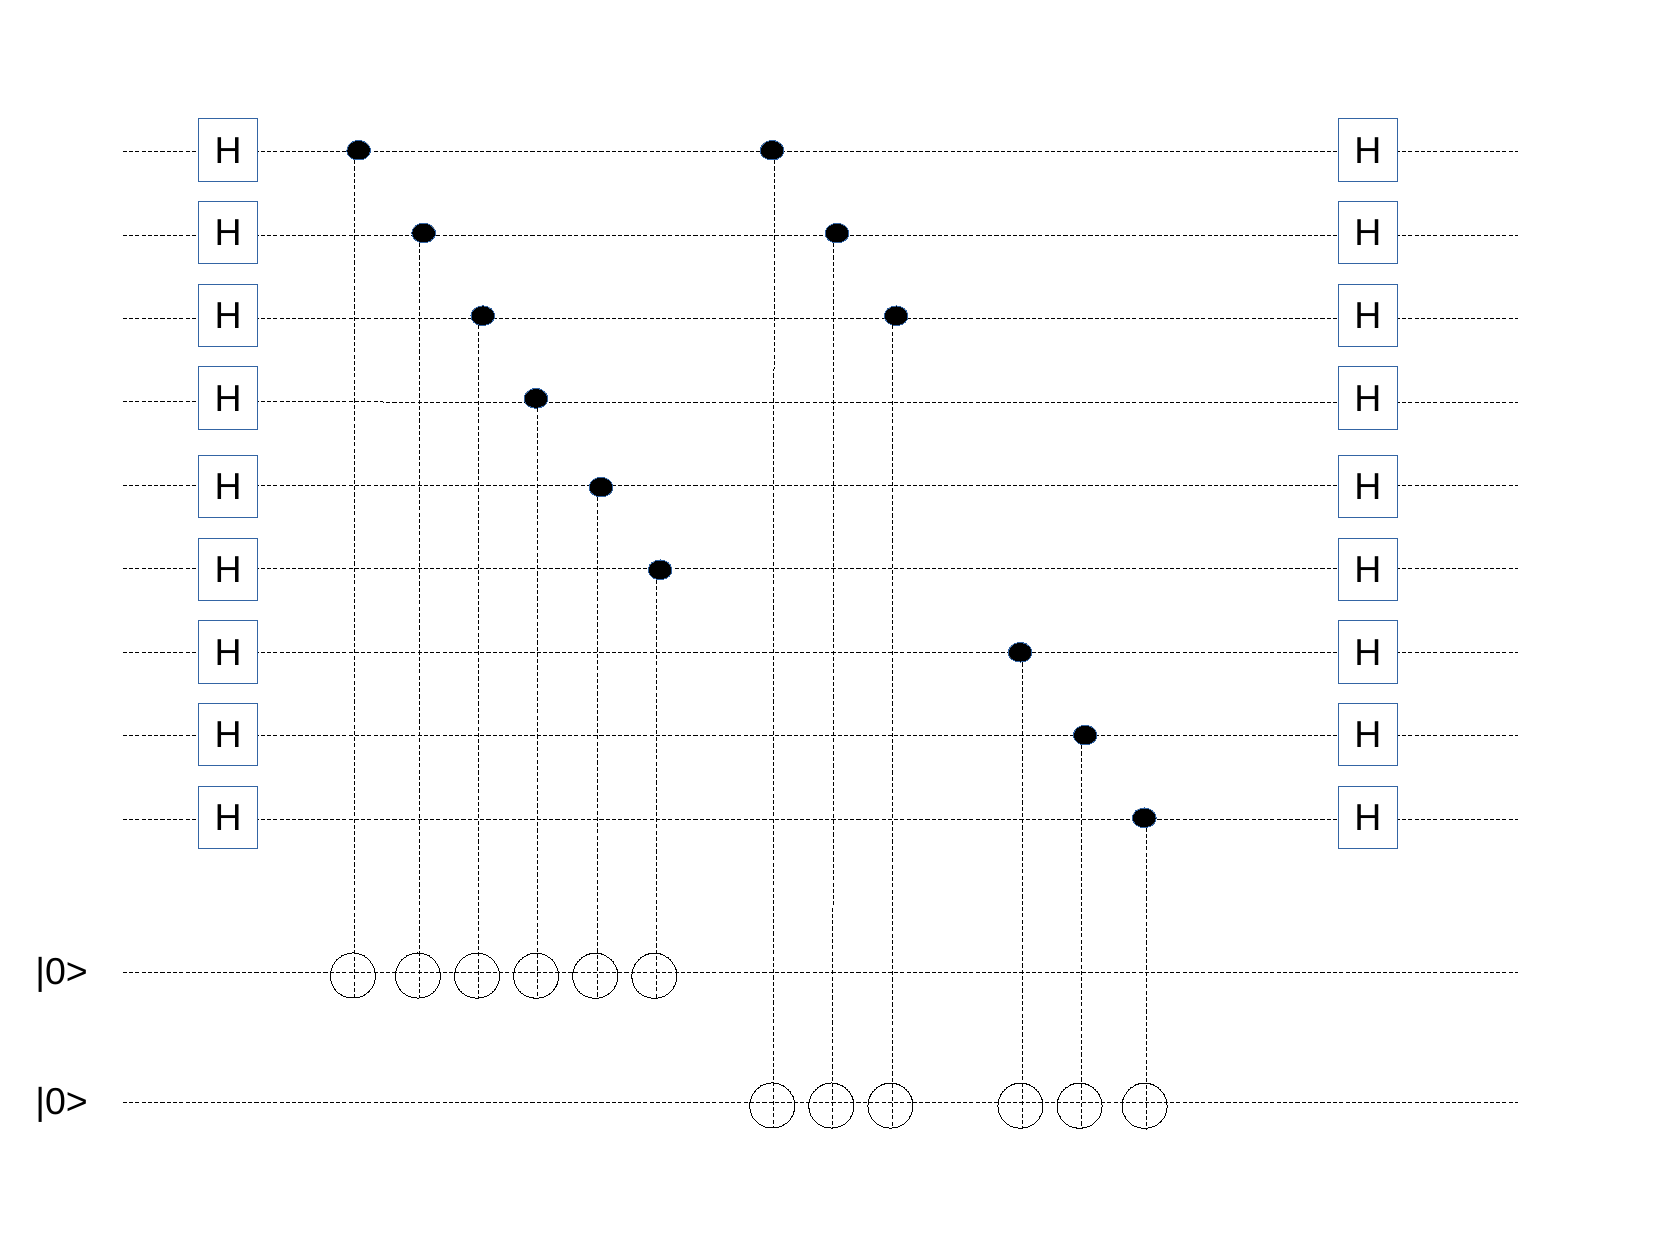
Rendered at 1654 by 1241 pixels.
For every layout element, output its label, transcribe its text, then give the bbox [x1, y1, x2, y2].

text_box [524, 388, 548, 409]
text_box H [198, 118, 258, 182]
text_box [1132, 807, 1157, 828]
text_box H [198, 284, 258, 347]
text_box [825, 223, 849, 243]
text_box H [1338, 786, 1398, 849]
text_box H [1338, 201, 1398, 264]
text_box H [198, 538, 258, 601]
text_box H [1338, 620, 1398, 684]
text_box H [1338, 366, 1398, 430]
text_box |0> [20, 943, 172, 1001]
text_box [589, 477, 613, 497]
text_box H [1338, 284, 1398, 347]
text_box [1008, 642, 1032, 663]
text_box [411, 223, 436, 243]
text_box H [198, 201, 258, 264]
text_box [470, 305, 495, 326]
text_box [648, 559, 672, 580]
text_box H [198, 366, 258, 430]
text_box [346, 140, 371, 160]
text_box [760, 140, 784, 160]
text_box H [198, 703, 258, 766]
text_box H [1338, 538, 1398, 601]
text_box H [198, 620, 258, 684]
text_box H [198, 455, 258, 518]
text_box H [198, 786, 258, 849]
text_box |0> [20, 1073, 172, 1131]
text_box H [1338, 703, 1398, 766]
text_box [884, 305, 908, 326]
text_box [1073, 725, 1097, 745]
text_box H [1338, 455, 1398, 518]
text_box H [1338, 118, 1398, 182]
